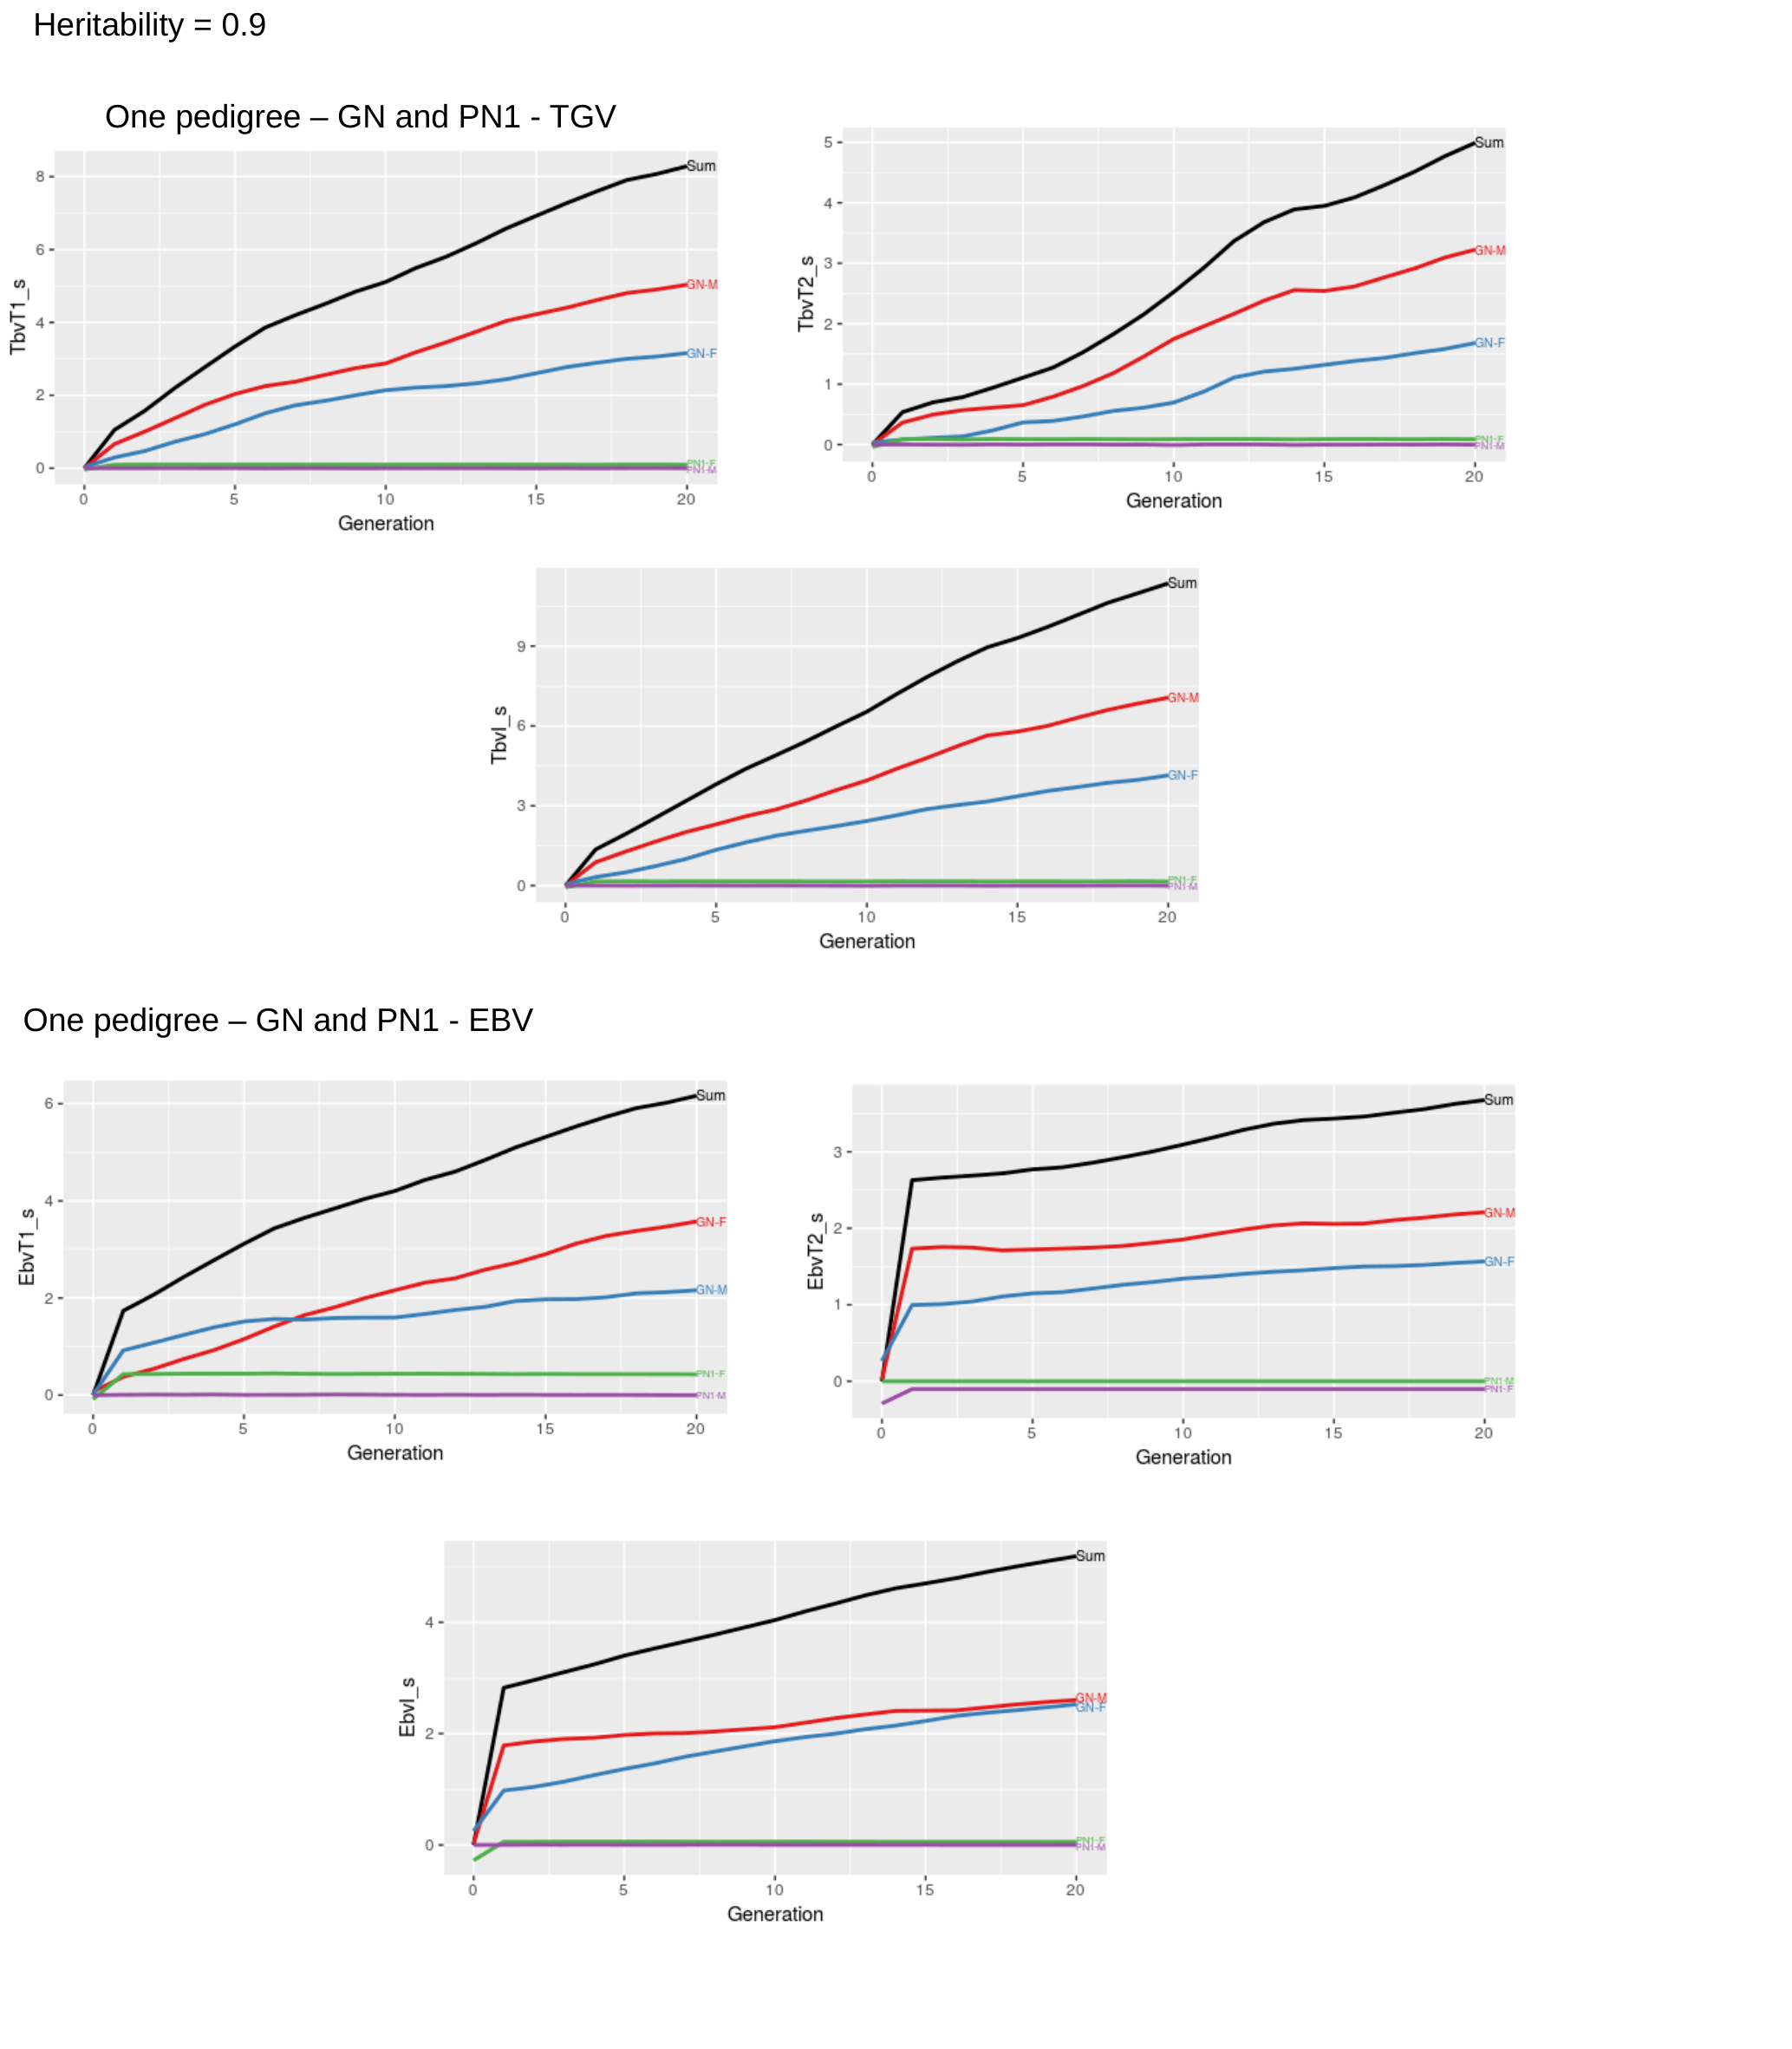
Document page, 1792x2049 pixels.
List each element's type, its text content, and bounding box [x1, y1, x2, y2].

picture [390, 1531, 1117, 1936]
picture [798, 1075, 1525, 1479]
text_box Heritability = 0.9 [20, 0, 819, 49]
picture [789, 118, 1515, 523]
text_box One pedigree – GN and PN1 - EBV [10, 995, 1434, 1045]
picture [482, 558, 1209, 963]
picture [1, 141, 727, 545]
text_box One pedigree – GN and PN1 - TGV [92, 92, 1515, 142]
picture [10, 1071, 737, 1475]
